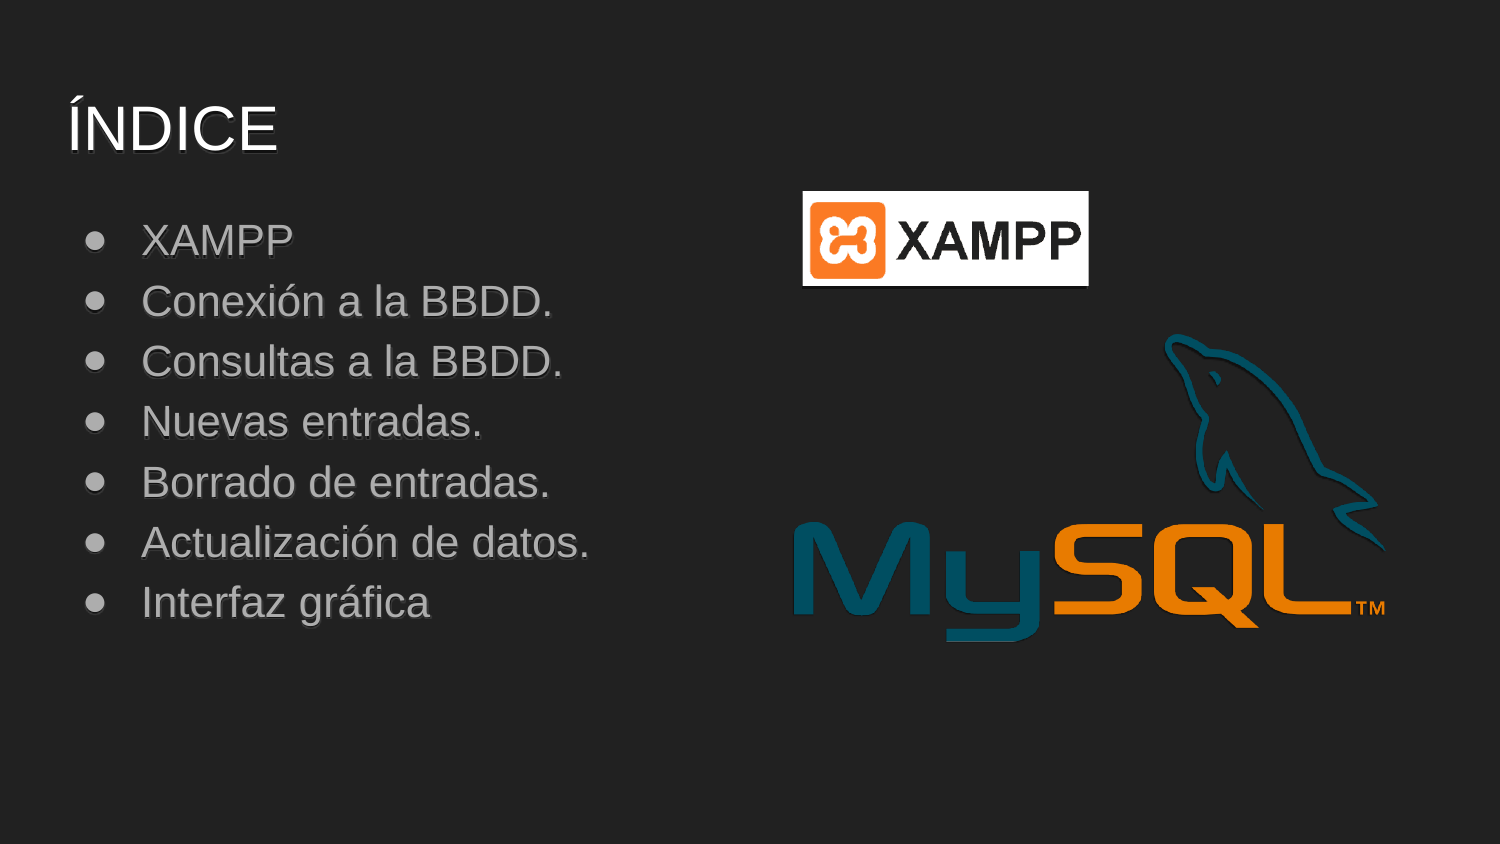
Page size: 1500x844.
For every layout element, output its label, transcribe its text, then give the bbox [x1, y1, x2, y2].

title ÍNDICE [51, 72, 1449, 167]
list XAMPP Conexión a la BBDD. Consultas a la BBDD. Nuevas entradas. Borrado de entradas. Actualización de datos. Interfaz gráfica [51, 189, 1449, 750]
picture [709, 191, 1449, 750]
